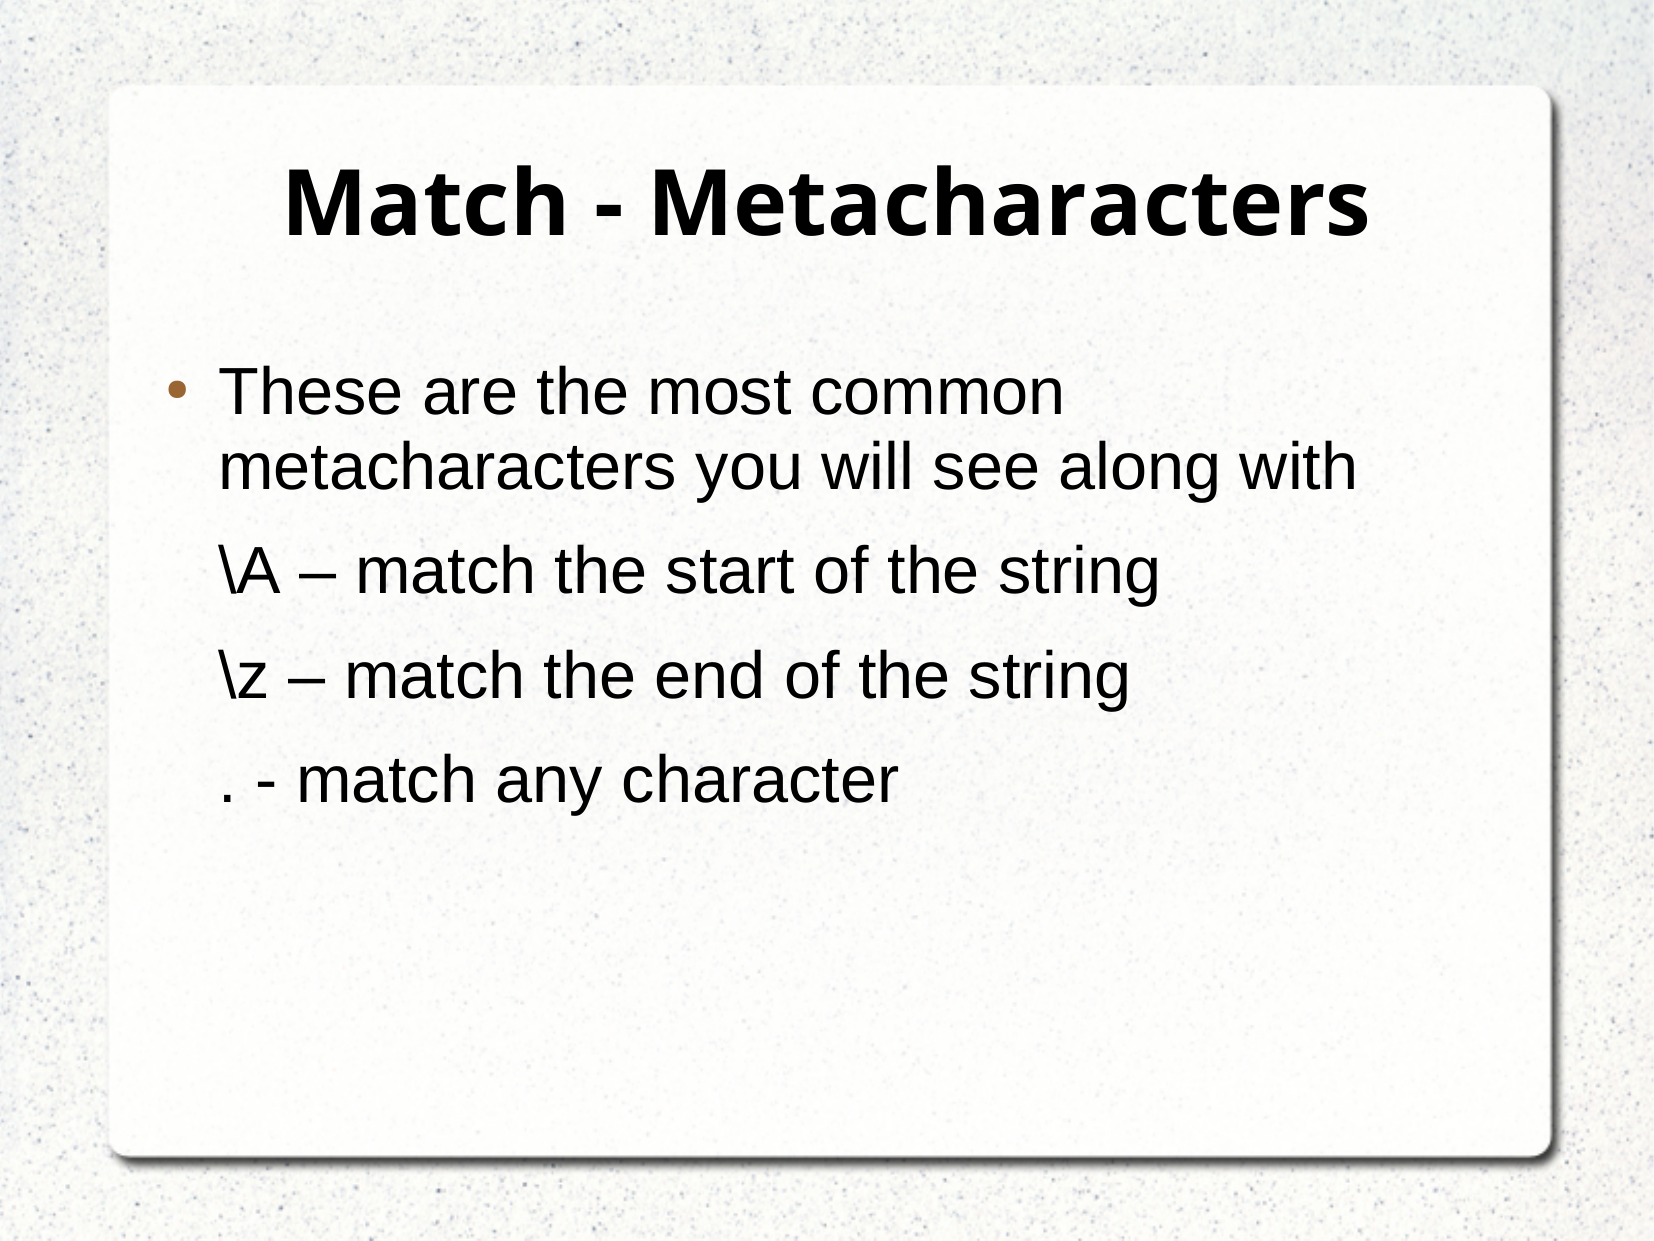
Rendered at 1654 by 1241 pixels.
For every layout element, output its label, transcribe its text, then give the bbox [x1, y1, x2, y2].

picture [0, 0, 1654, 1241]
list These are the most common metacharacters you will see along with \A – match the start of the string \z – match the end of the string . - match any character [147, 354, 1506, 990]
title Match - Metacharacters [118, 96, 1536, 304]
